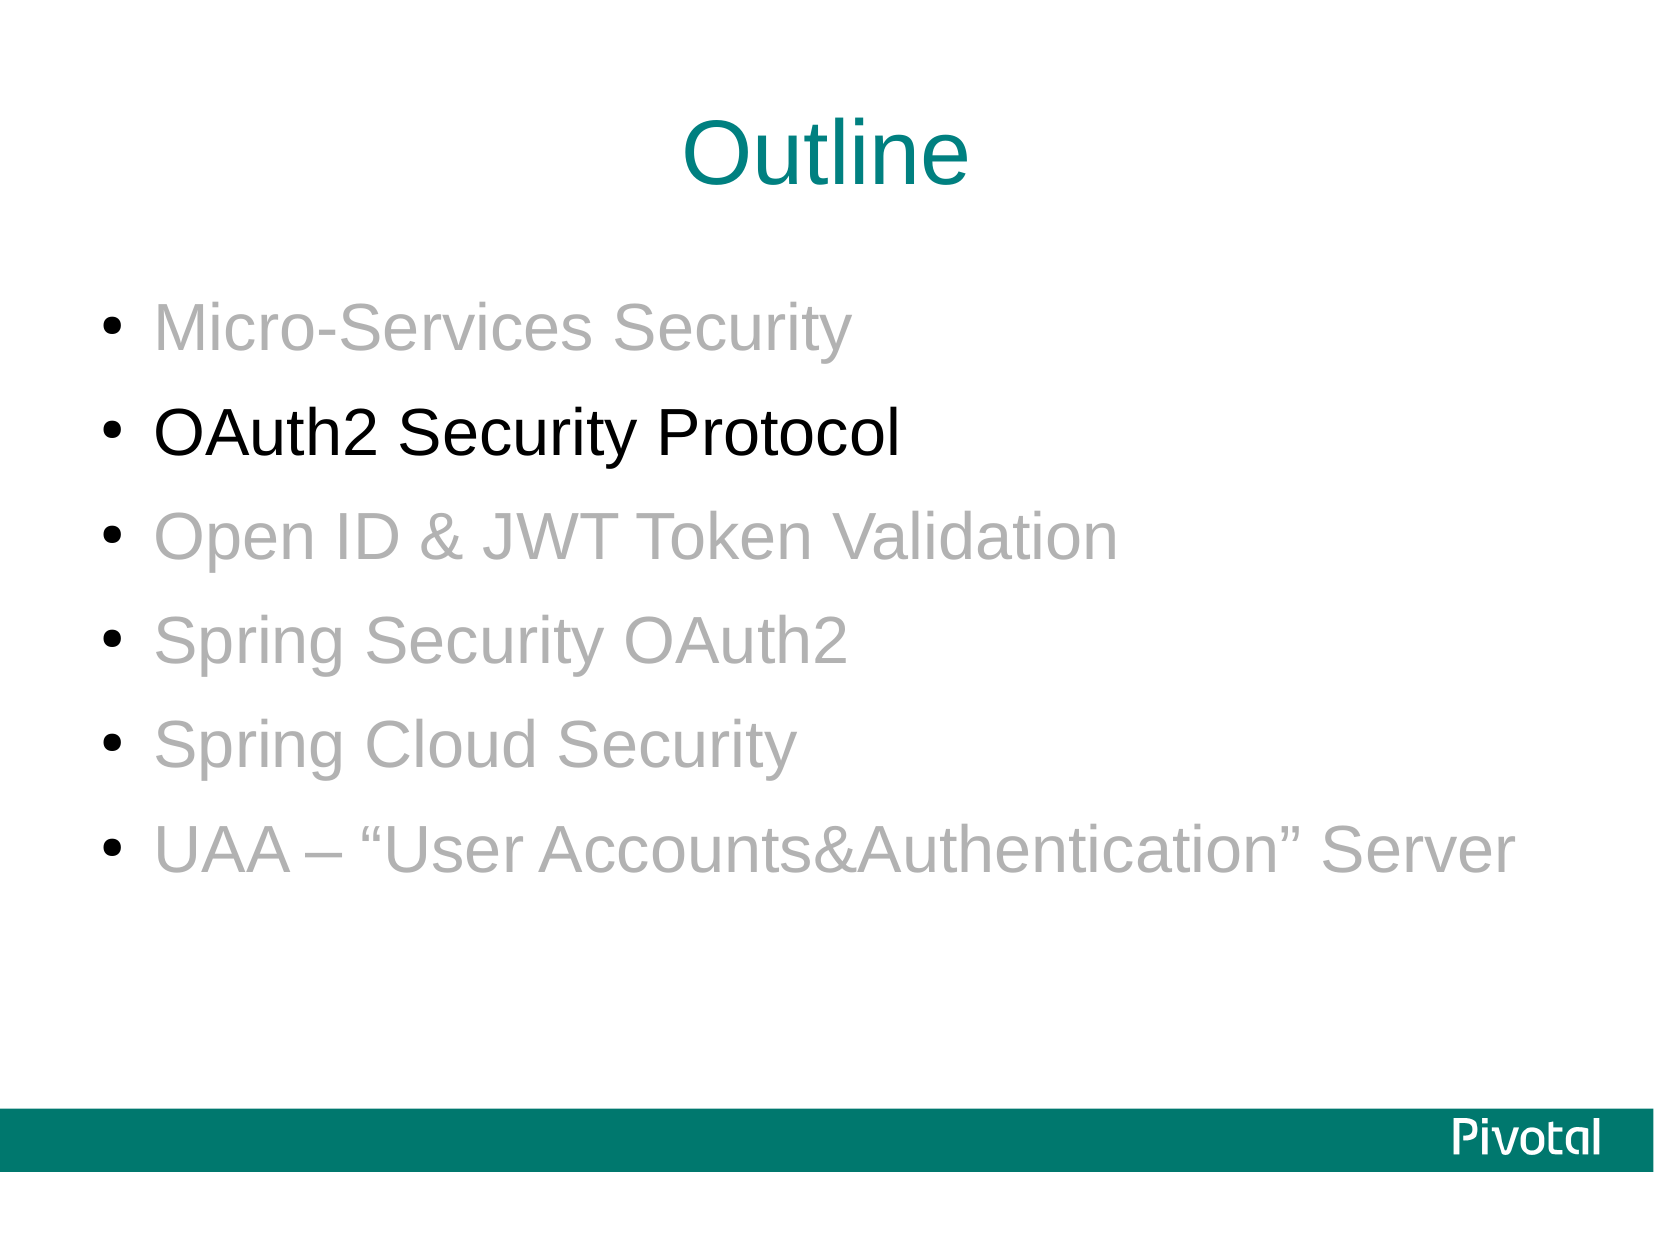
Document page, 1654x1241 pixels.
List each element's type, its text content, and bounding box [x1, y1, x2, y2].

list Micro-Services Security OAuth2 Security Protocol Open ID & JWT Token Validation Spring Security OAuth2 Spring Cloud Security UAA – “User Accounts&Authentication” Server [82, 290, 1571, 1109]
title Outline [82, 49, 1571, 257]
picture [1452, 1115, 1601, 1158]
